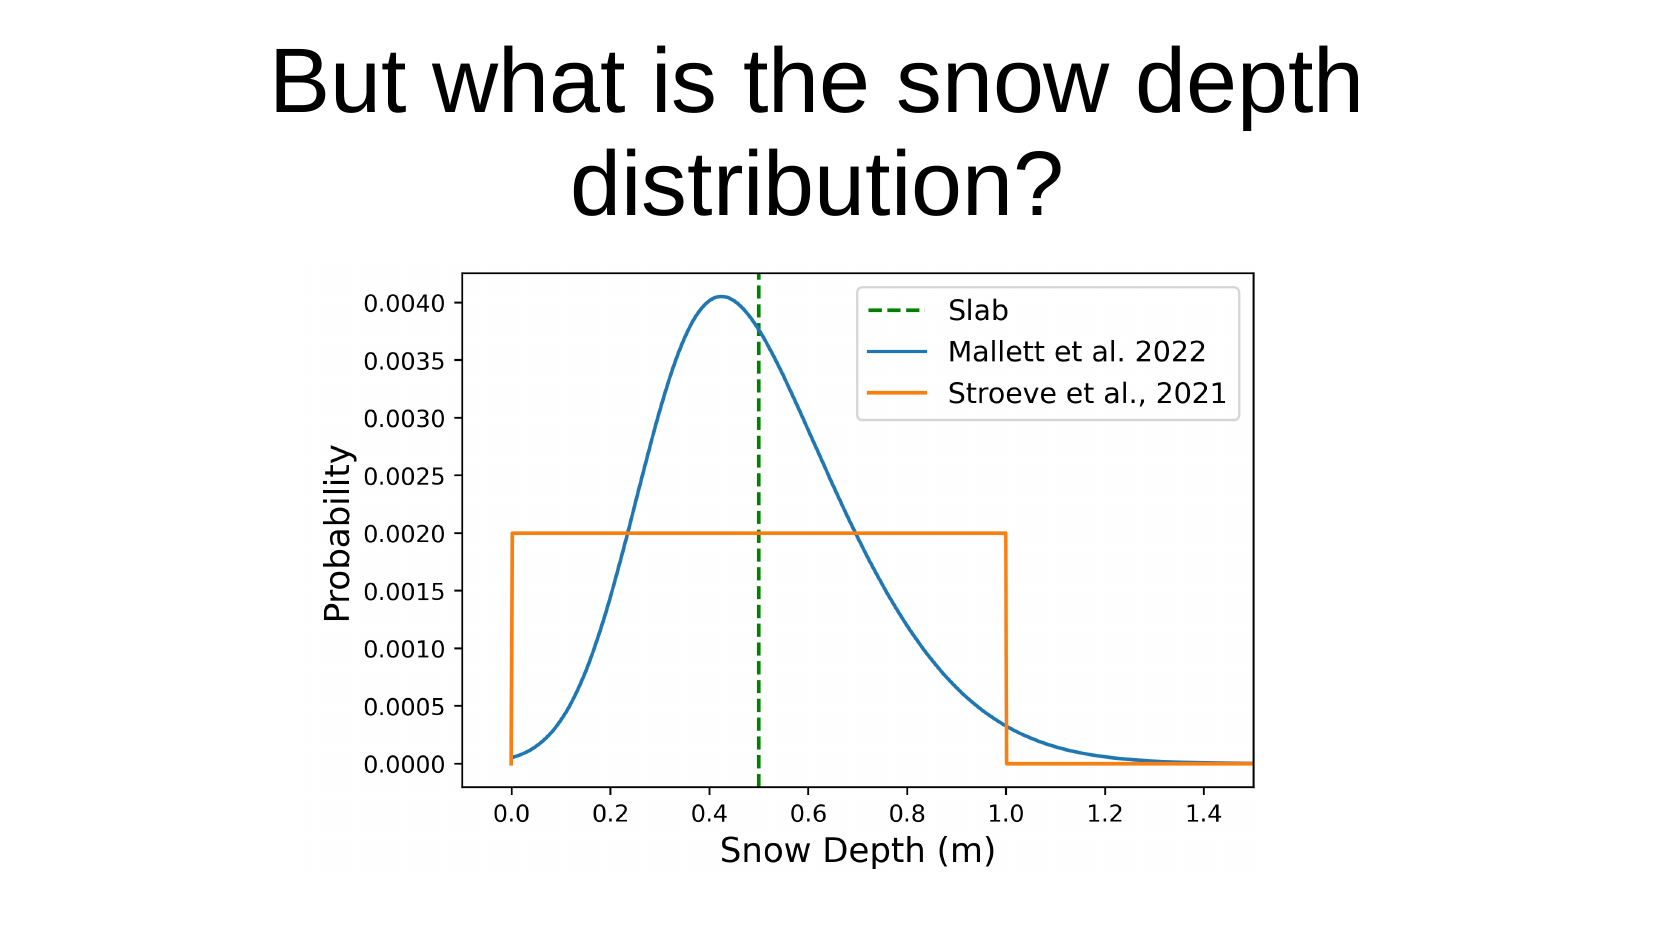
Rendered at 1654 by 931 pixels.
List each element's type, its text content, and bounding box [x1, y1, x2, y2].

title But what is the snow depth distribution? [94, 29, 1542, 235]
picture [303, 256, 1270, 886]
